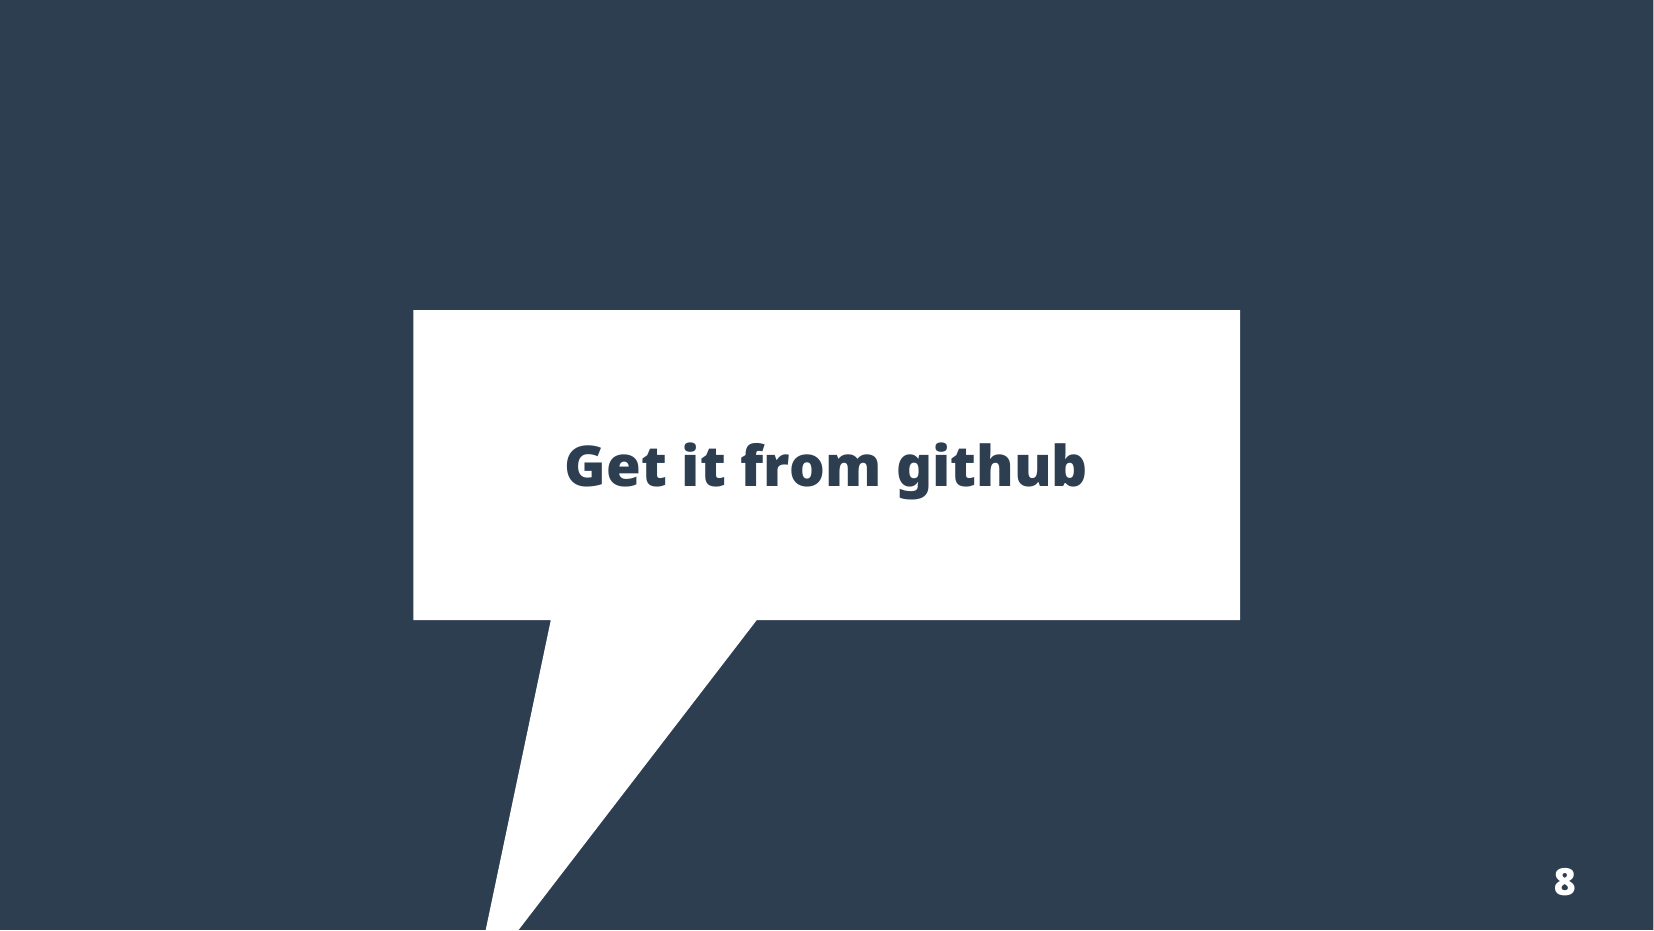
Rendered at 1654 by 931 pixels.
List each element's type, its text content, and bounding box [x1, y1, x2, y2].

title Get it from github [442, 332, 1211, 598]
